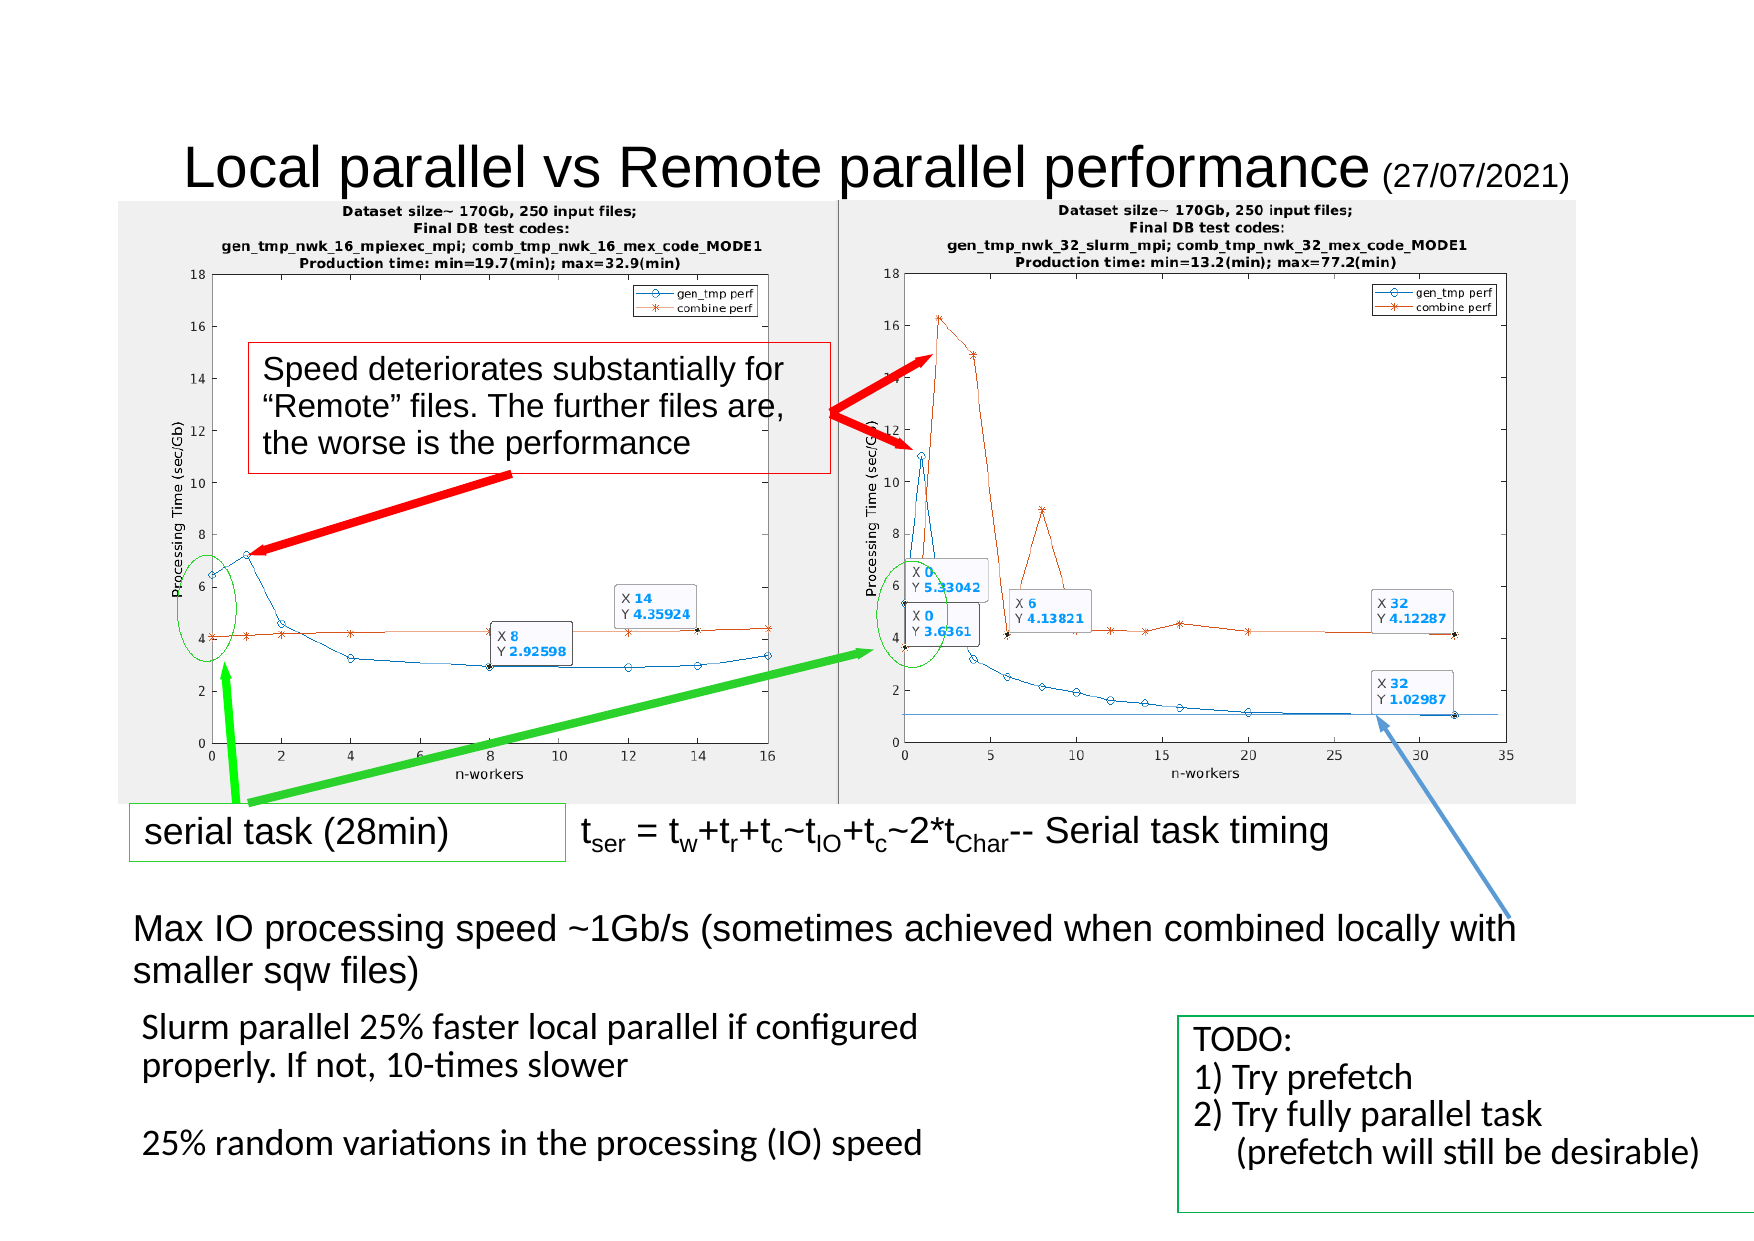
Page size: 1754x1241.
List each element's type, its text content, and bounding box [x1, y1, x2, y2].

text_box tser = tw+tr+tc~tIO+tc~2*tChar-- Serial task timing [565, 801, 1394, 866]
picture [118, 200, 1576, 804]
text_box [876, 561, 948, 668]
text_box Slurm parallel 25% faster local parallel if configured properly. If not, 10-times slower [126, 1003, 1133, 1110]
text_box TODO: 1) Try prefetch 2) Try fully parallel task (prefetch will still be desirable) [1178, 1015, 1754, 1213]
text_box Max IO processing speed ~1Gb/s (sometimes achieved when combined locally with smaller sqw files) [118, 899, 1582, 1002]
text_box [177, 555, 237, 662]
text_box serial task (28min) [129, 803, 565, 862]
title Local parallel vs Remote parallel performance (27/07/2021) [140, 128, 1613, 200]
text_box 25% random variations in the processing (IO) speed [126, 1120, 947, 1182]
text_box Speed deteriorates substantially for “Remote” files. The further files are, the worse is the performance [248, 342, 831, 474]
